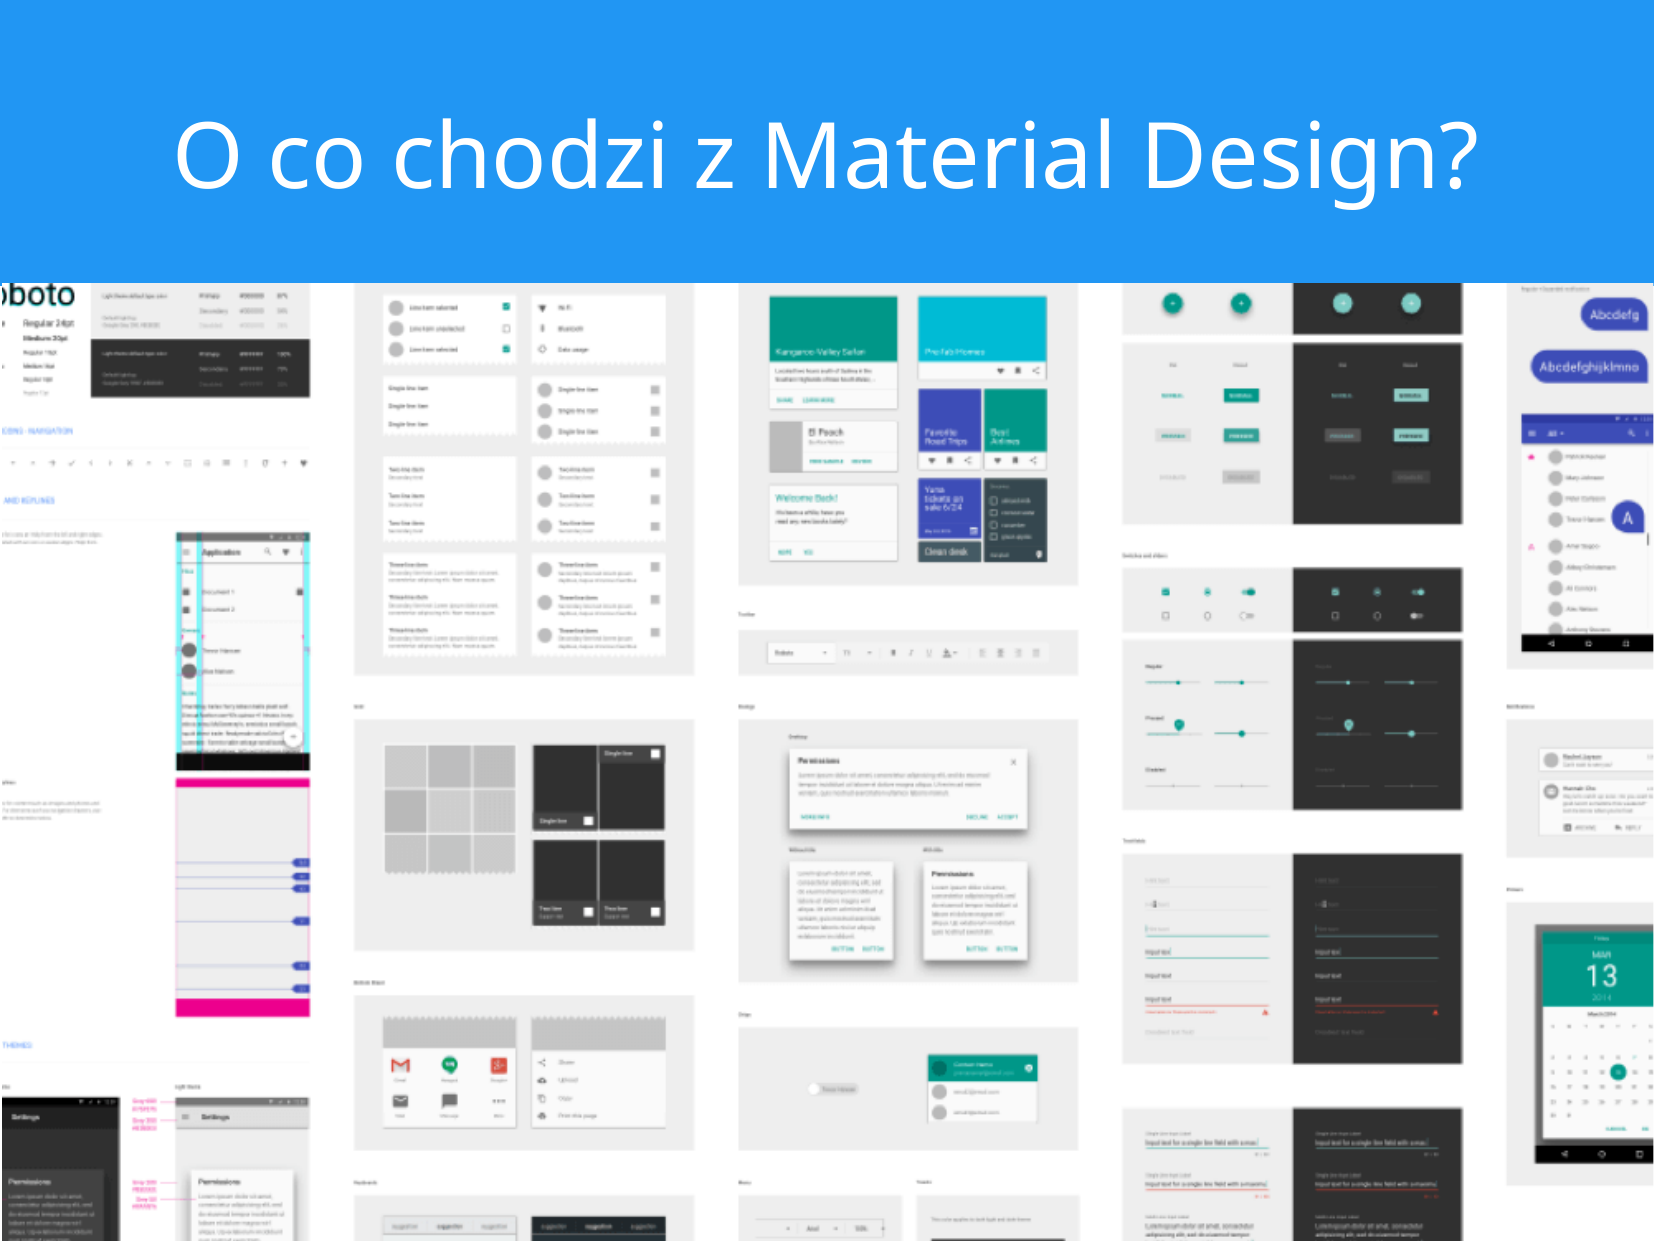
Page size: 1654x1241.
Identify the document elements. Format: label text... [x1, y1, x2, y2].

title O co chodzi z Material Design? [82, 49, 1571, 257]
picture [2, 283, 1654, 1241]
